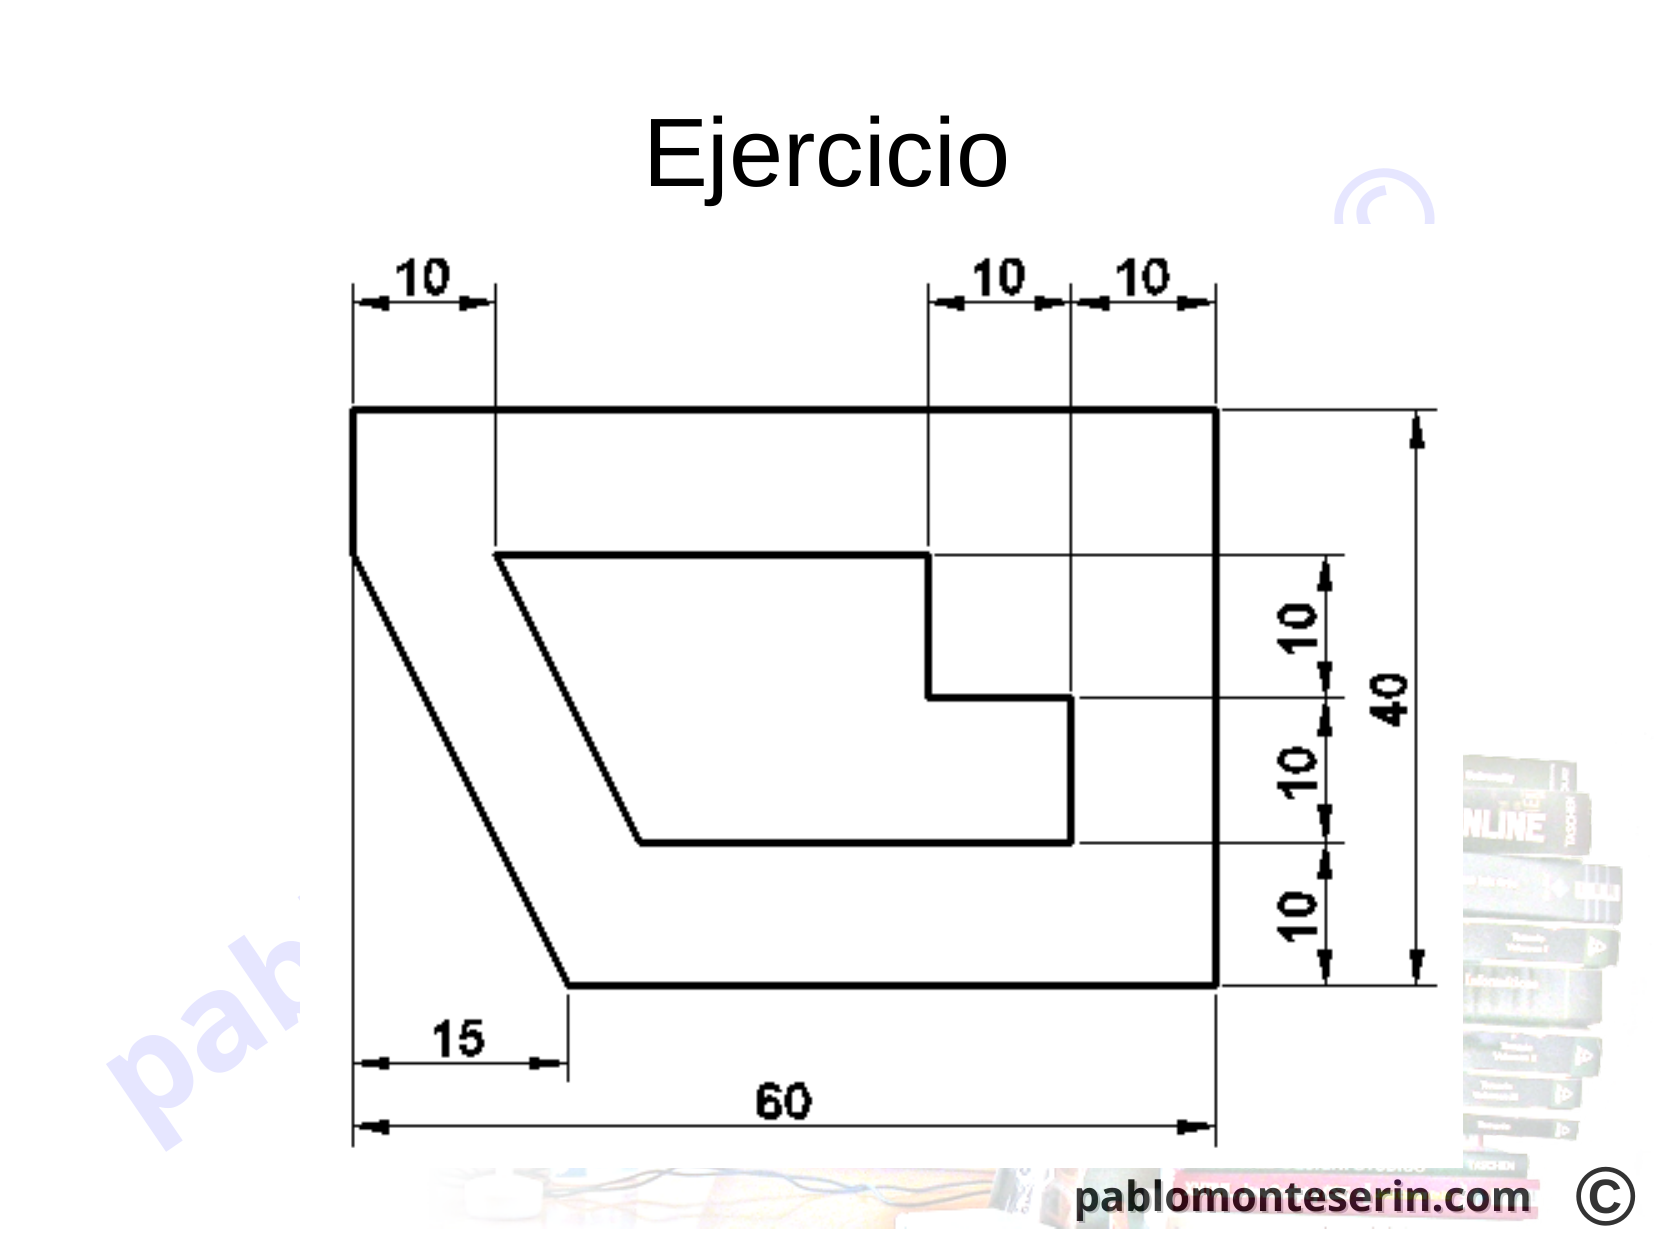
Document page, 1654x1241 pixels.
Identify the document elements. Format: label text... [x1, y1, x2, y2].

picture [300, 224, 1654, 1229]
title Ejercicio [82, 49, 1571, 257]
